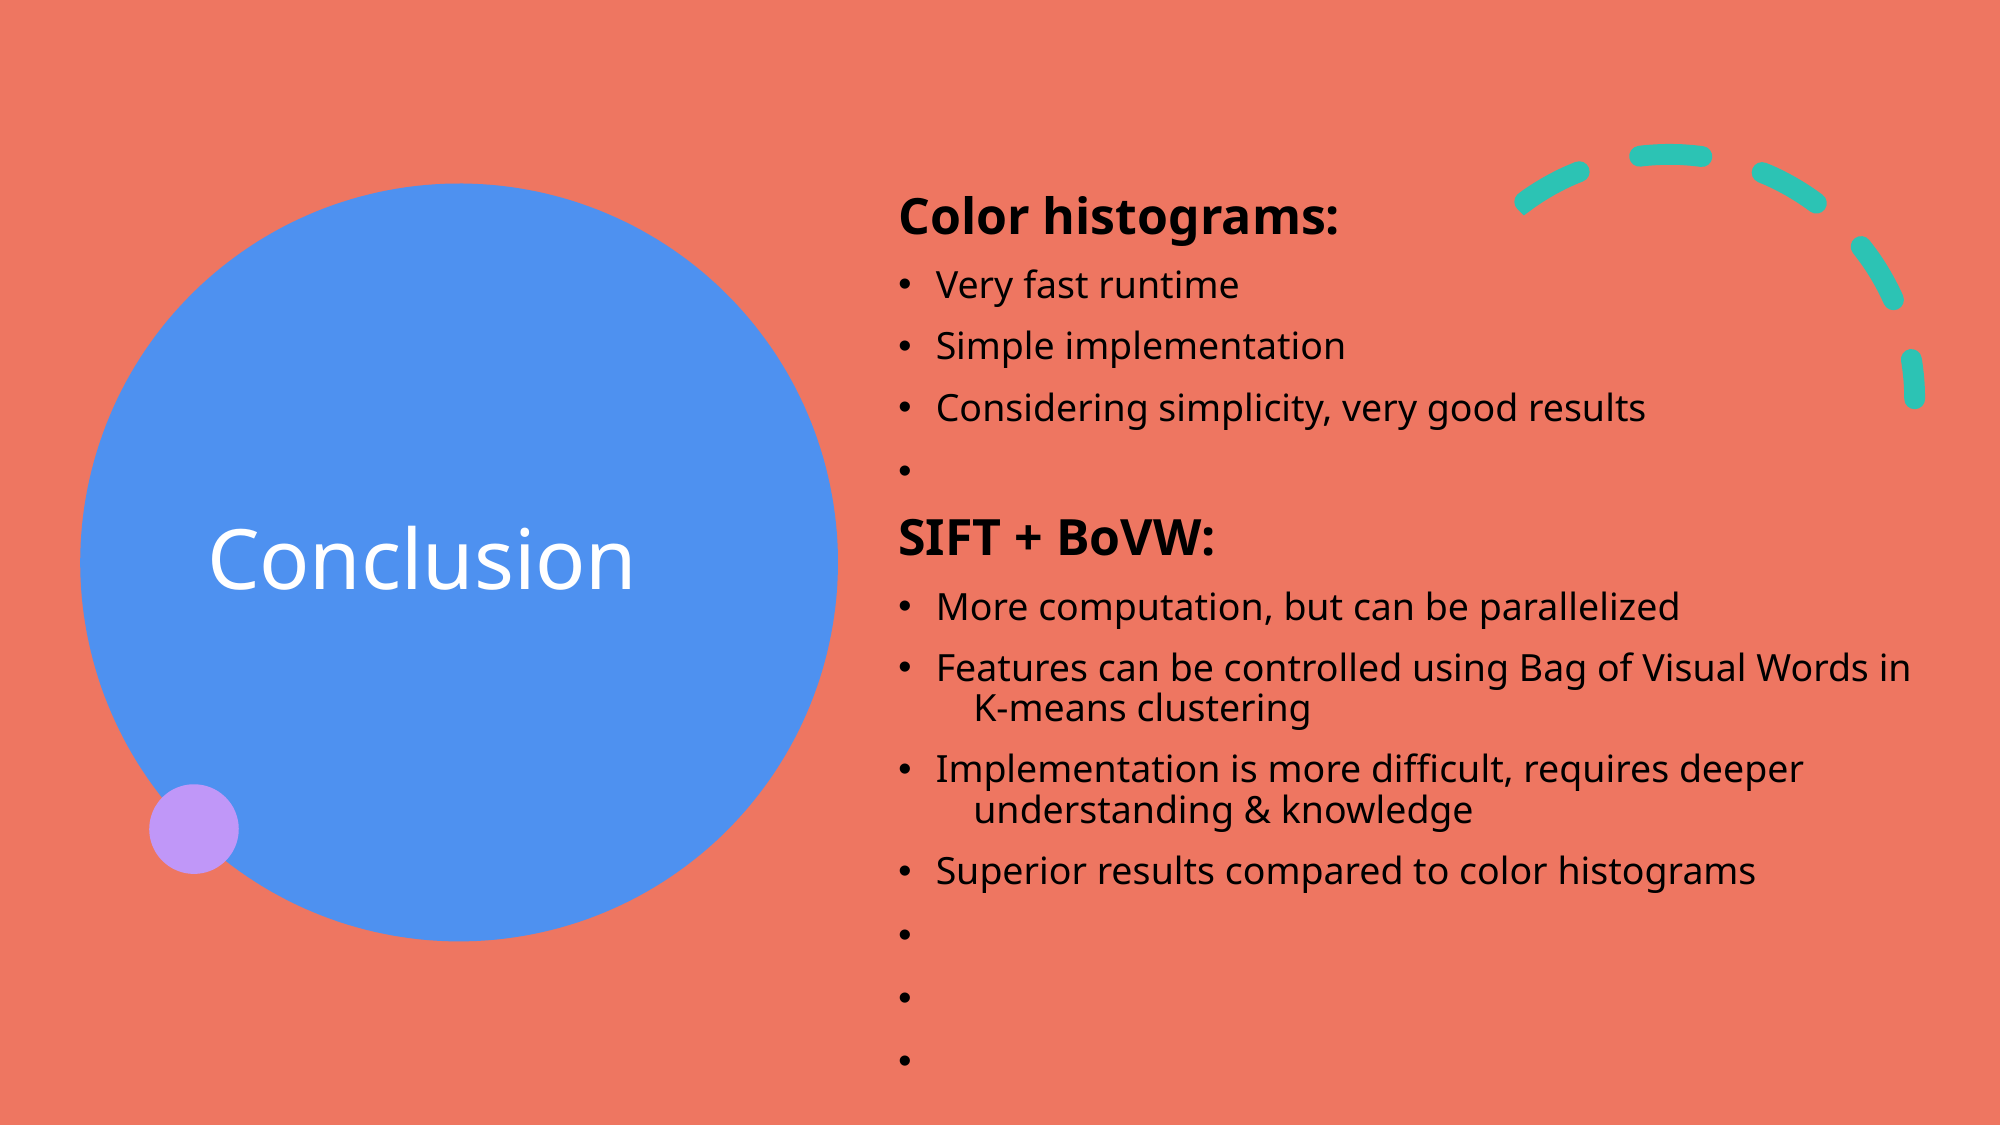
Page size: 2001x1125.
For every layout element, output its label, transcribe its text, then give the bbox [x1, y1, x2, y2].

list Color histograms: Very fast runtime Simple implementation Considering simplicity, very good results SIFT + BoVW: More computation, but can be parallelized Features can be controlled using Bag of Visual Words in K-means clustering Implementation is more difficult, requires deeper understanding & knowledge Superior results compared to color histograms [883, 183, 1971, 1018]
text_box [0, 0, 2000, 1125]
title Conclusion [192, 229, 724, 896]
